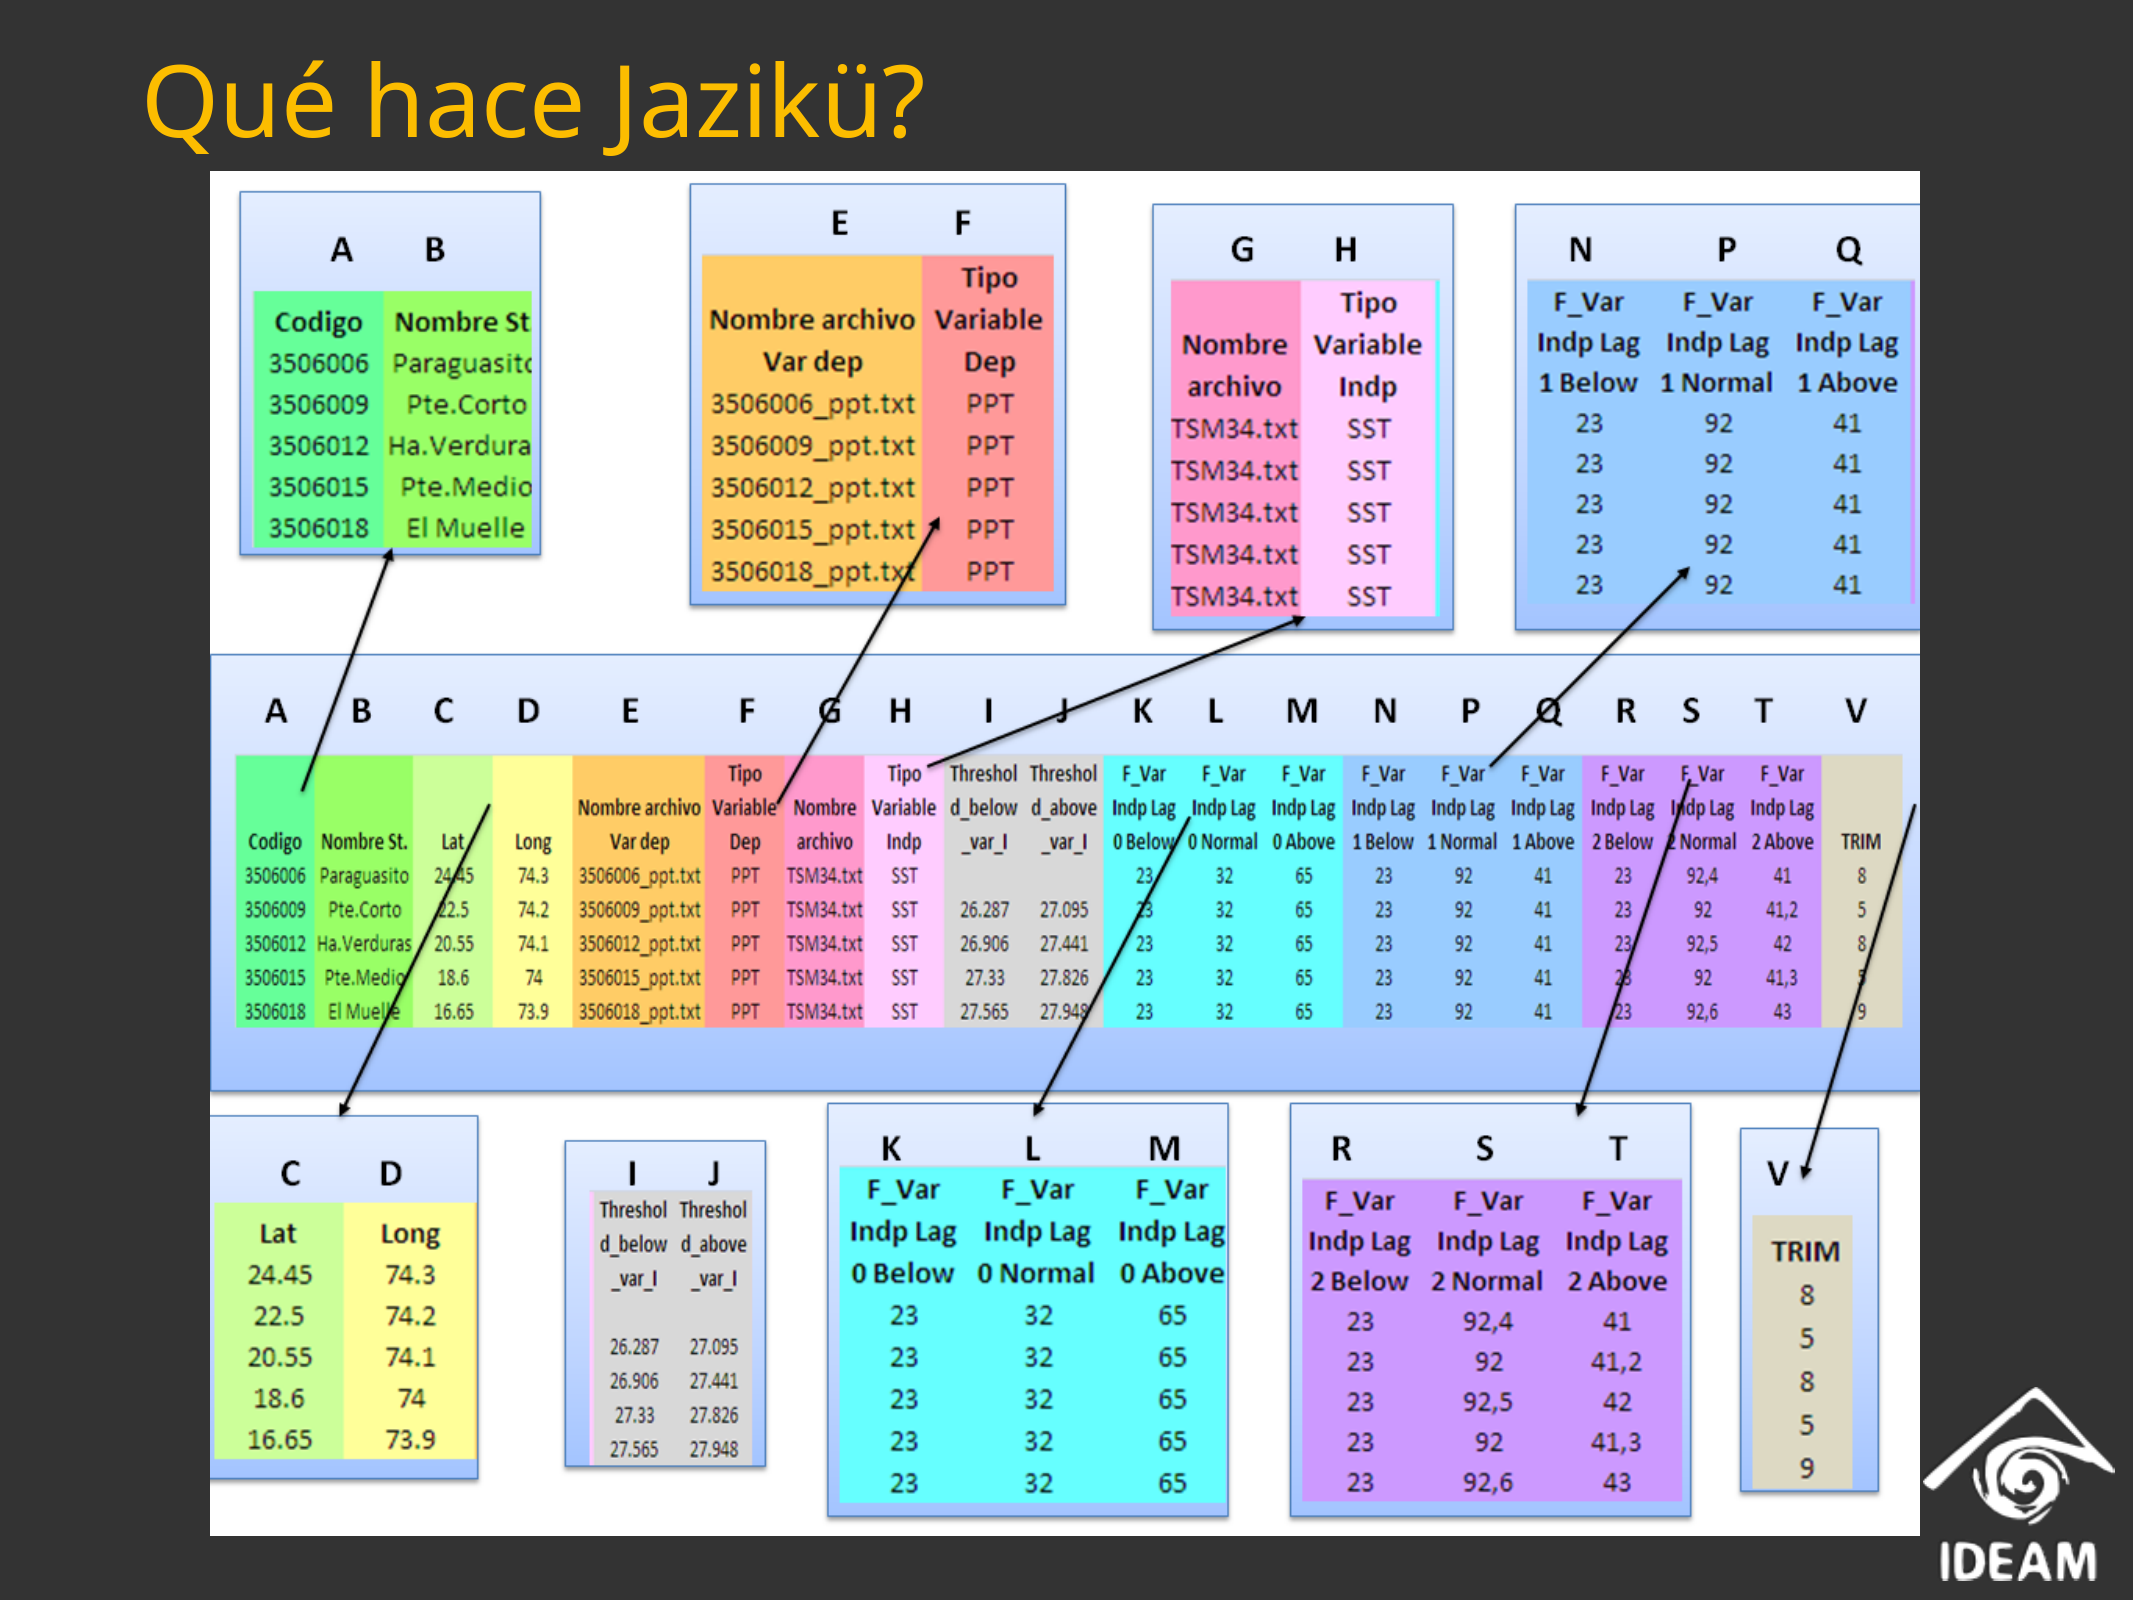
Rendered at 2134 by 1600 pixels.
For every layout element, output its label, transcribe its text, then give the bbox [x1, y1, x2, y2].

picture [1923, 1387, 2115, 1581]
text_box Qué hace Jazikü? [141, 29, 1920, 166]
picture [210, 171, 1920, 1536]
